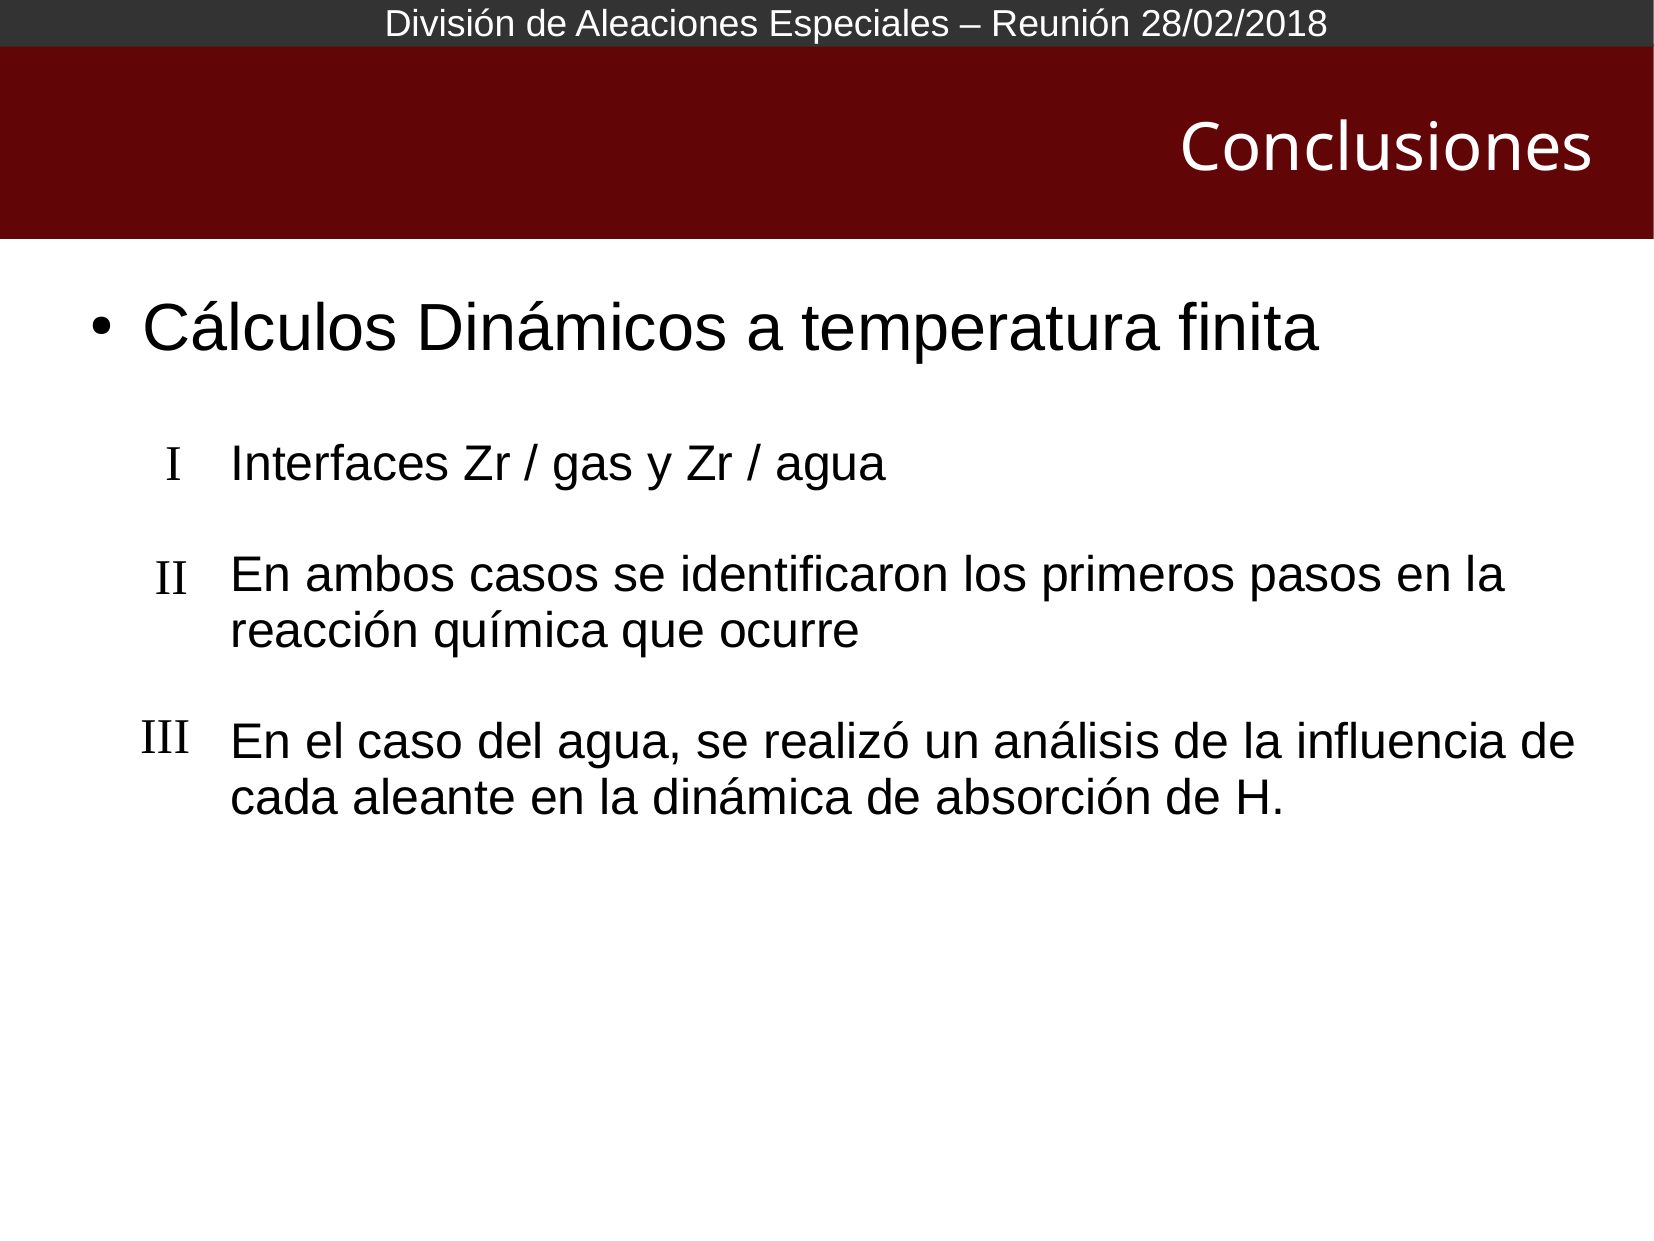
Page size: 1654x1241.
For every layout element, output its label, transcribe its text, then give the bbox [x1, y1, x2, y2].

list Cálculos Dinámicos a temperatura finita [71, 290, 1561, 391]
title Conclusiones [41, 70, 1654, 218]
text_box Interfaces Zr / gas y Zr / agua En ambos casos se identificaron los primeros pasos en la reacción química que ocurre En el caso del agua, se realizó un análisis de la influencia de cada aleante en la dinámica de absorción de H. [215, 427, 1622, 889]
text_box II [139, 542, 203, 613]
text_box III [125, 701, 206, 772]
text_box I [150, 428, 197, 500]
